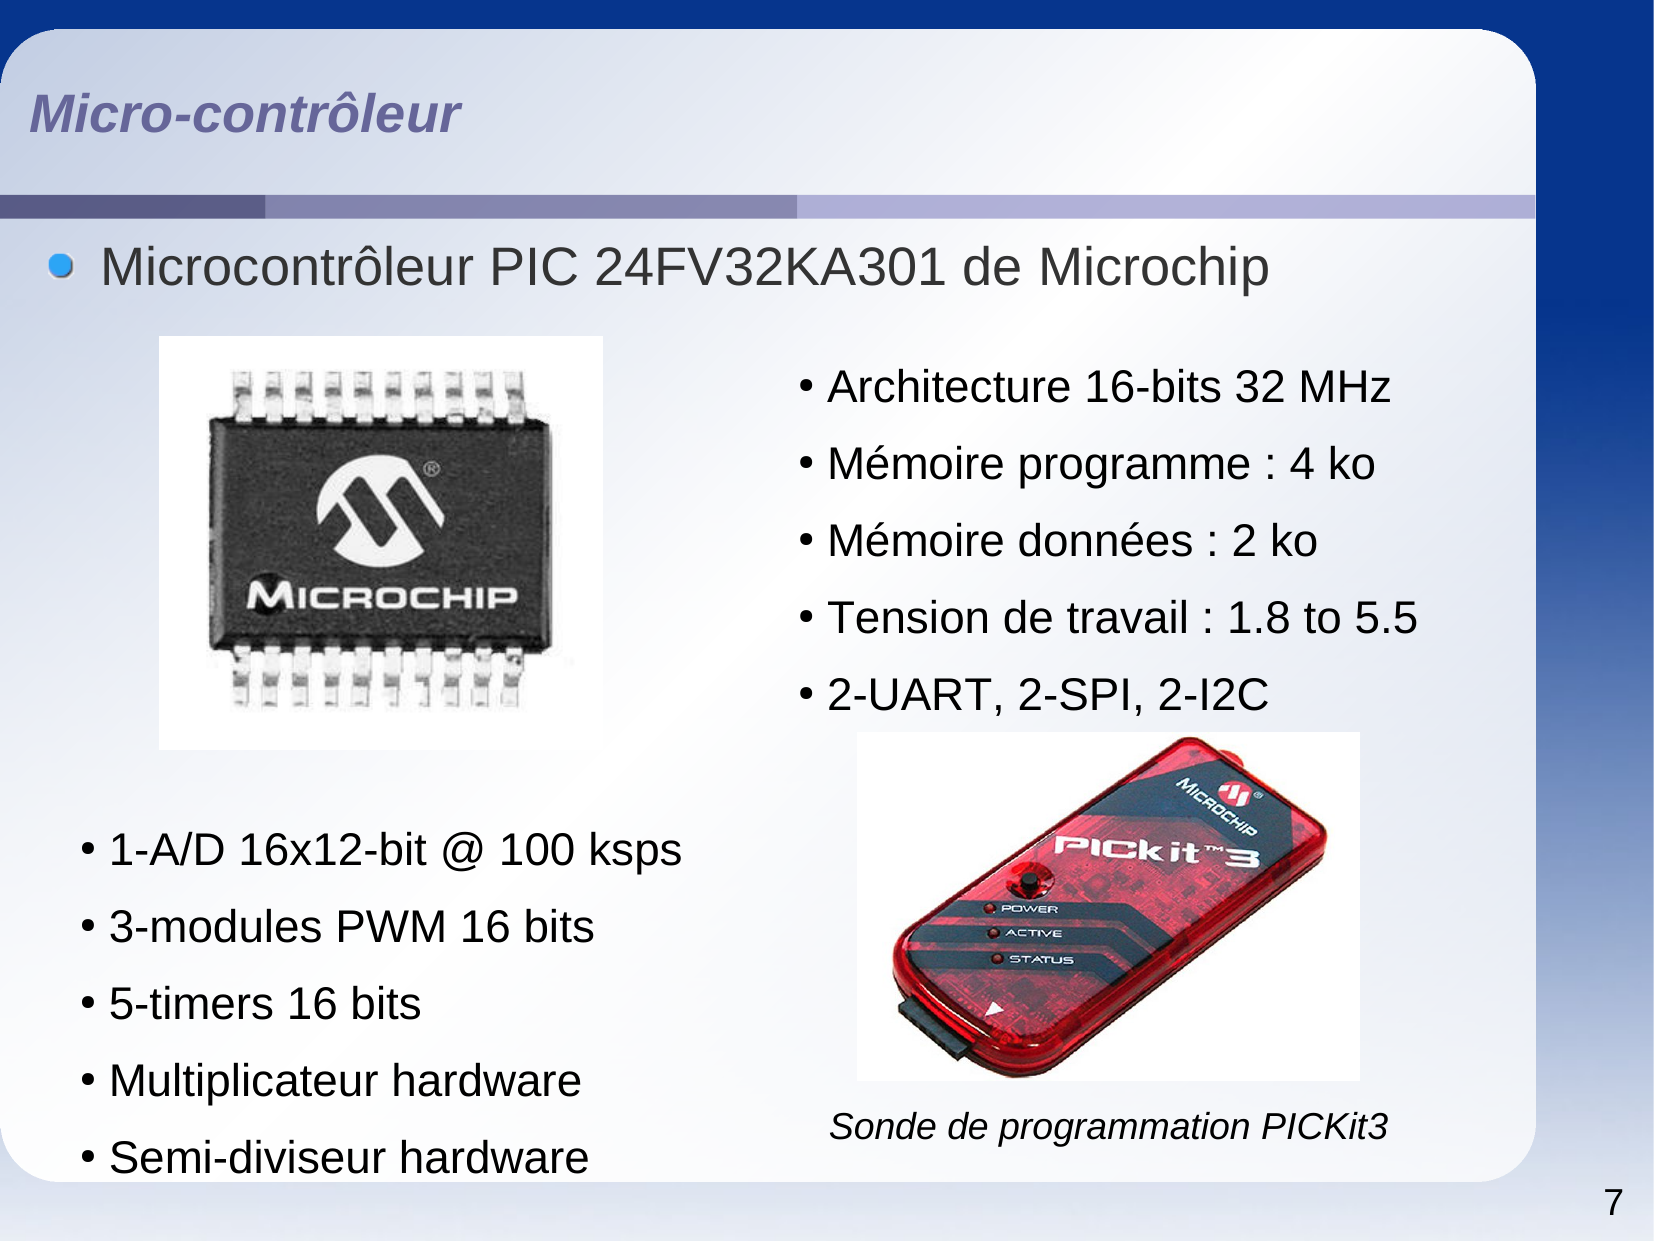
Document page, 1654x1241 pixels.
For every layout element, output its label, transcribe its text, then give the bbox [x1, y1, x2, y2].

text_box Architecture 16-bits 32 MHz Mémoire programme : 4 ko Mémoire données : 2 ko Tension de travail : 1.8 to 5.5 2-UART, 2-SPI, 2-I2C [783, 328, 1434, 701]
picture [857, 732, 1360, 1081]
text_box Sonde de programmation PICKit3 [814, 1098, 1403, 1156]
title Micro-contrôleur [29, 49, 1506, 178]
picture [0, 0, 1654, 1241]
picture [159, 336, 603, 751]
text_box 1-A/D 16x12-bit @ 100 ksps 3-modules PWM 16 bits 5-timers 16 bits Multiplicateur hardware Semi-diviseur hardware [64, 791, 698, 1164]
list Microcontrôleur PIC 24FV32KA301 de Microchip [29, 236, 1506, 1152]
